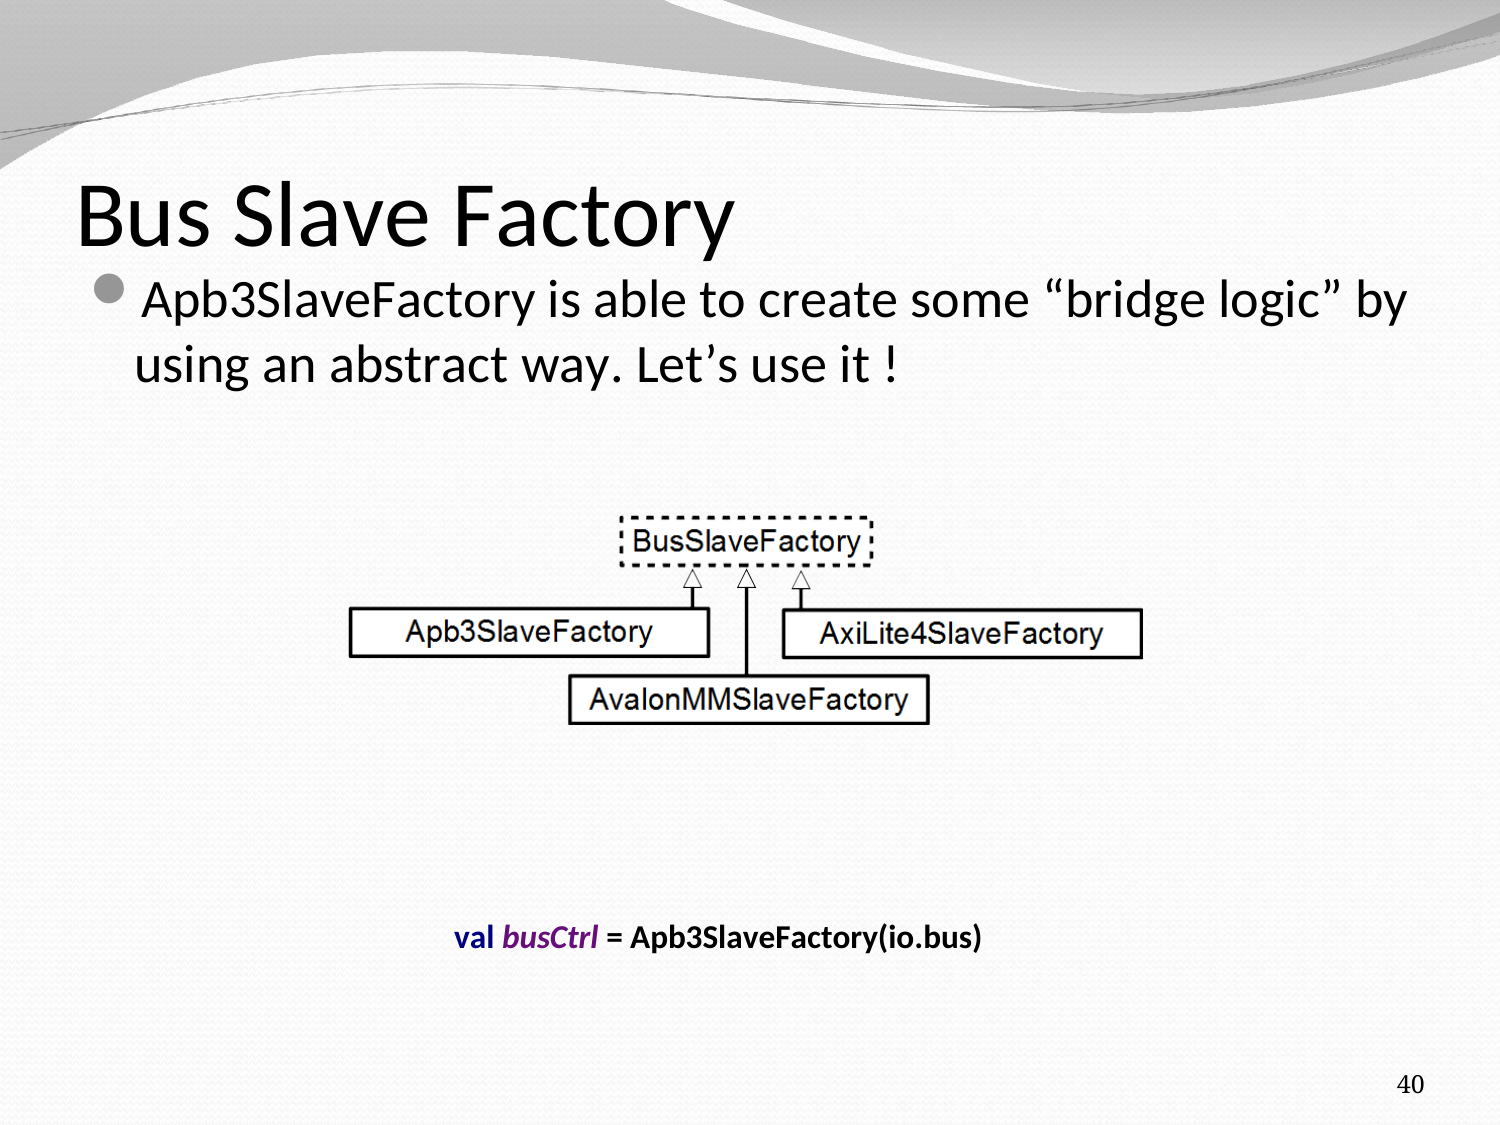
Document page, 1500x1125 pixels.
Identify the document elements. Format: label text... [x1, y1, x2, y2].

text_box <numéro> [1299, 1042, 1426, 1103]
title Bus Slave Factory [75, 78, 1426, 255]
picture [0, 0, 1500, 1125]
list Apb3SlaveFactory is able to create some “bridge logic” by using an abstract way. Let’s use it ! [74, 255, 1459, 1009]
text_box val busCtrl = Apb3SlaveFactory(io.bus) [439, 907, 998, 964]
